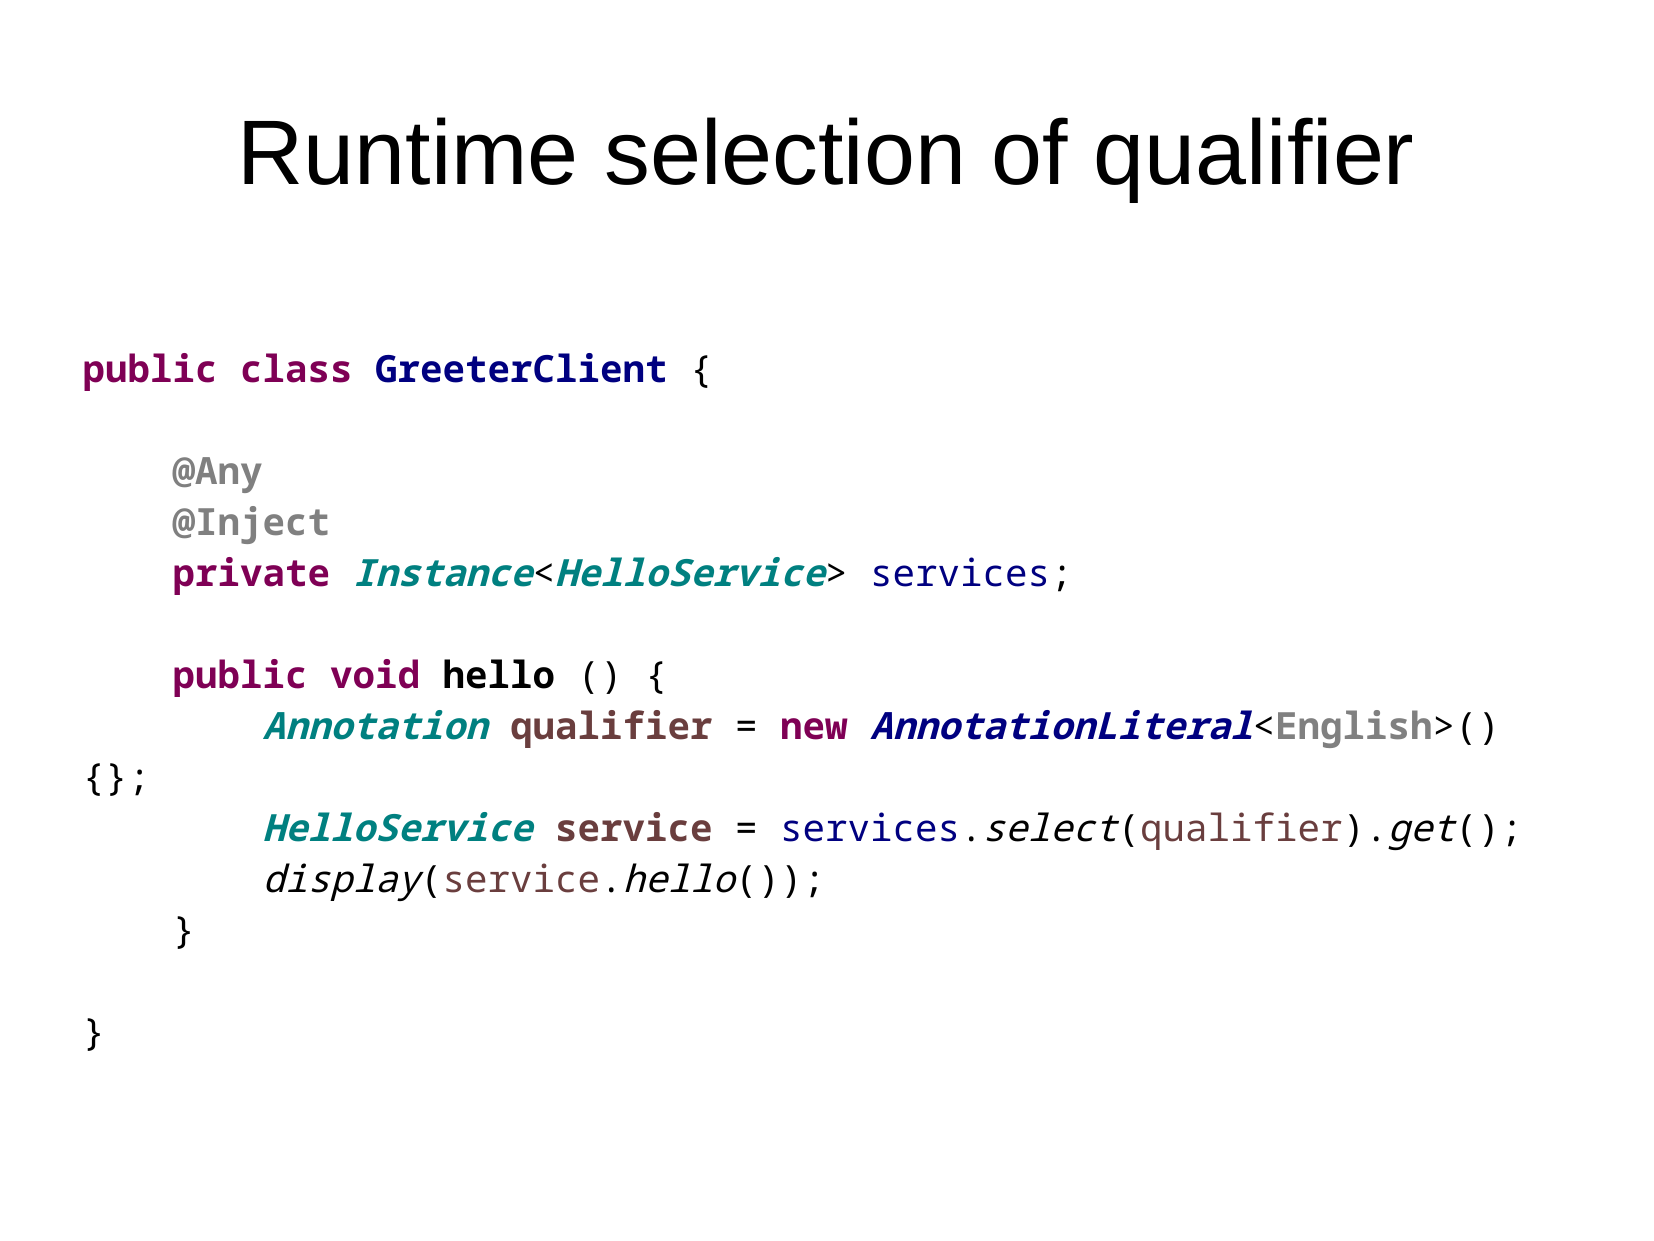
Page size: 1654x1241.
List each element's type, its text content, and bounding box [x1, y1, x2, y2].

title Runtime selection of qualifier [82, 49, 1571, 257]
list public class GreeterClient { @Any @Inject private Instance<HelloService> services; public void hello () { Annotation qualifier = new AnnotationLiteral<English>() {}; HelloService service = services.select(qualifier).get(); display(service.hello()); } } [82, 290, 1571, 1109]
